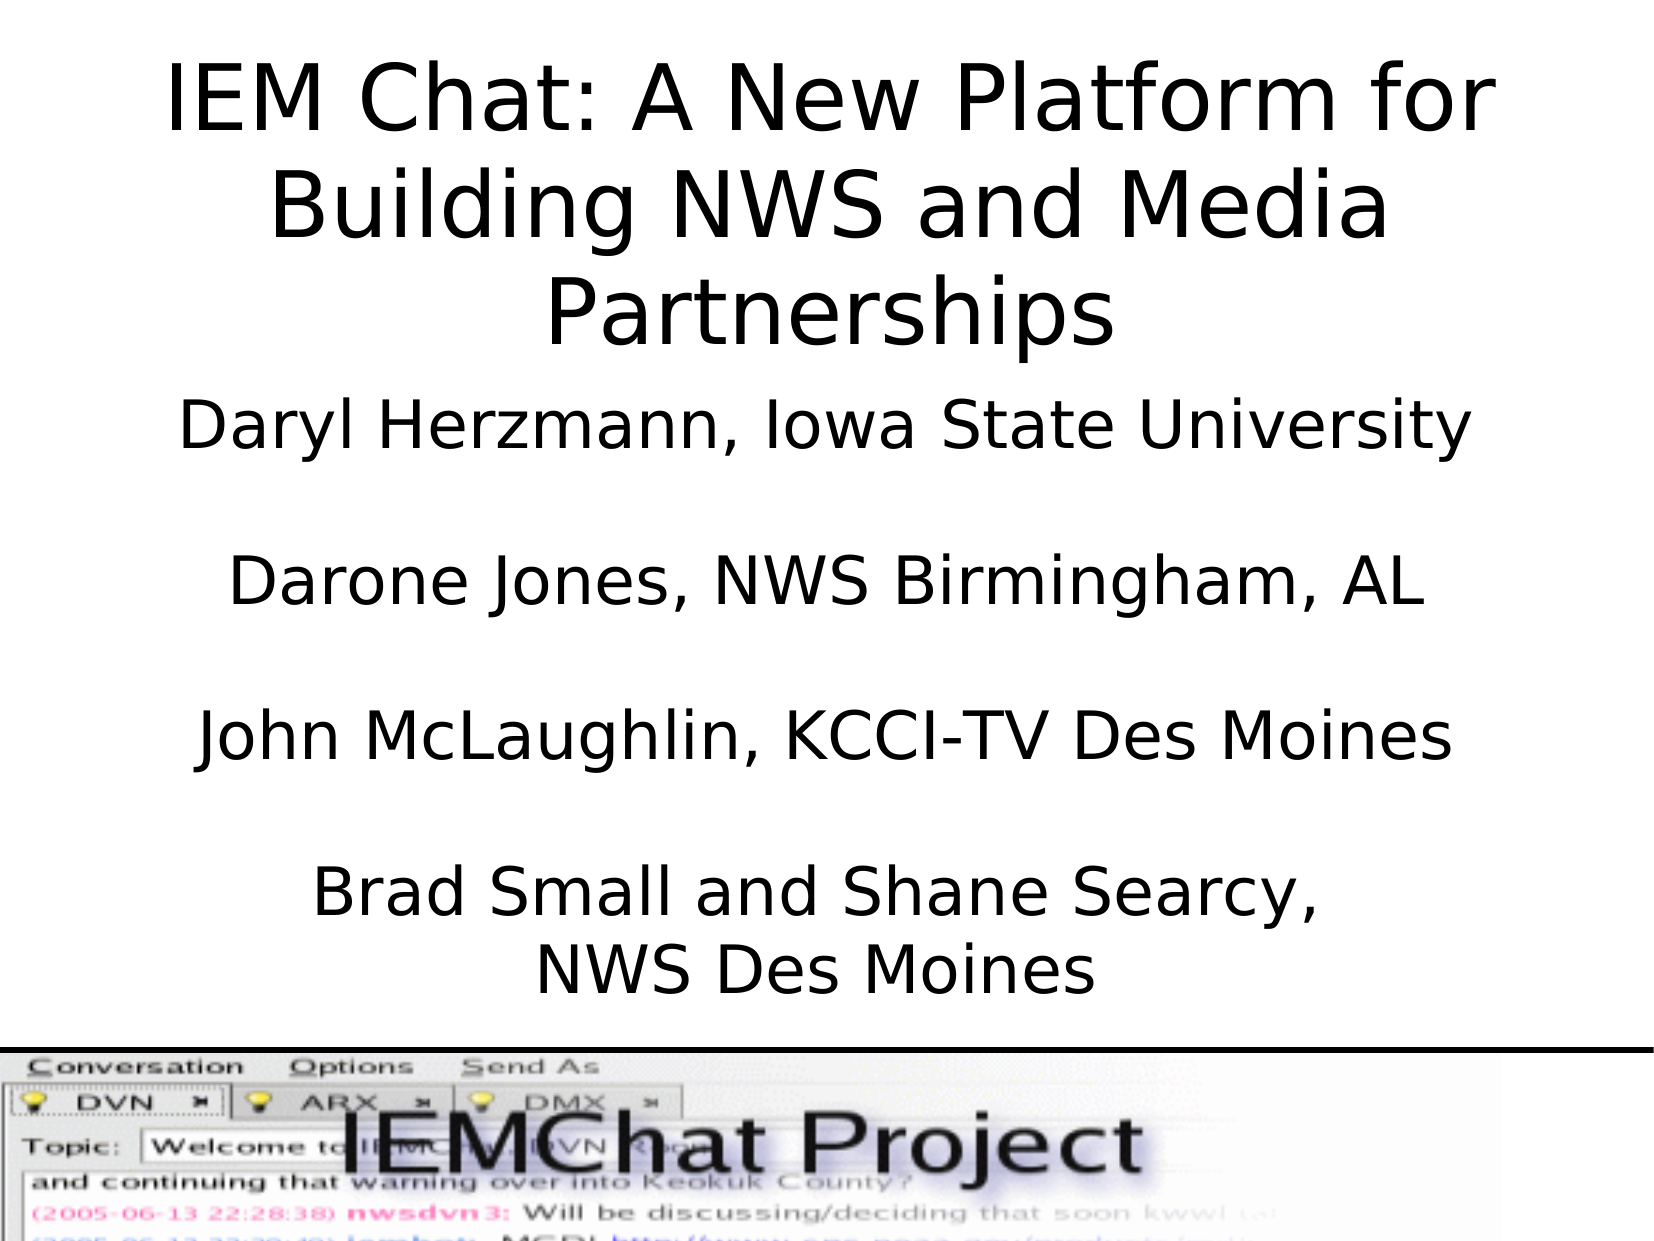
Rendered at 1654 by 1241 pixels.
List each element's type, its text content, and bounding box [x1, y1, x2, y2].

subtitle Daryl Herzmann, Iowa State University Darone Jones, NWS Birmingham, AL John McLaughlin, KCCI-TV Des Moines Brad Small and Shane Searcy, NWS Des Moines [82, 353, 1571, 1043]
title IEM Chat: A New Platform for Building NWS and Media Partnerships [86, 45, 1576, 367]
picture [0, 1053, 1501, 1241]
